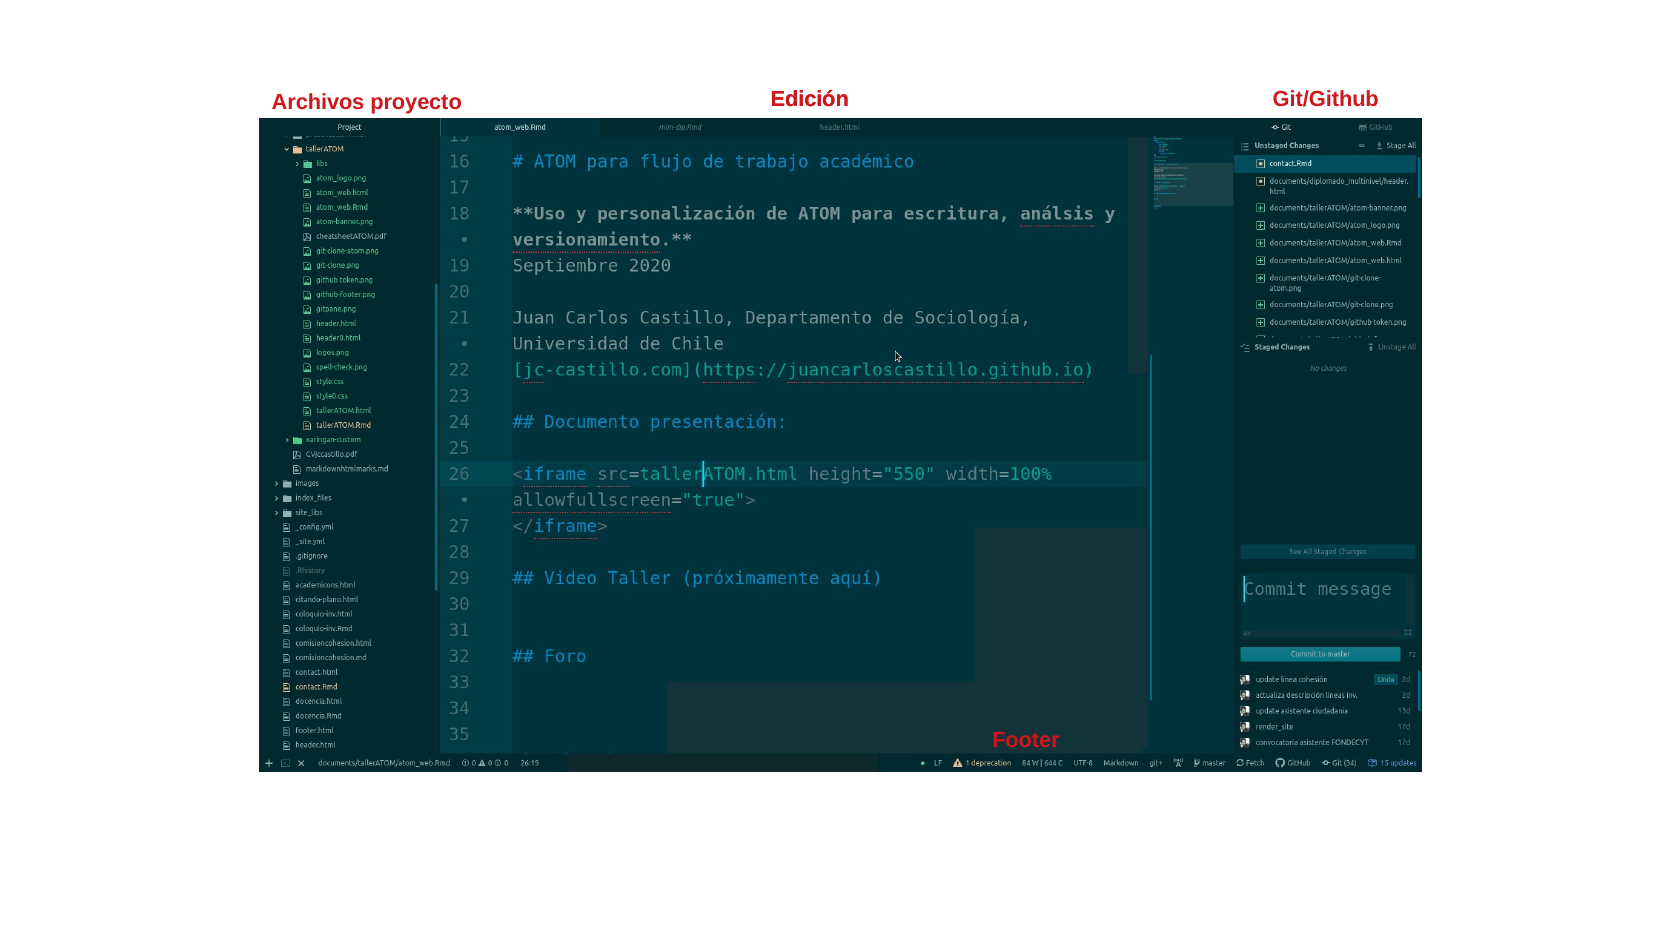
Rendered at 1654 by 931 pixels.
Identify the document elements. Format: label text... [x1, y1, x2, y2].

picture [259, 118, 1422, 772]
text_box Edición [755, 79, 995, 119]
text_box Git/Github [1257, 79, 1497, 119]
text_box Archivos proyecto [256, 82, 496, 122]
picture [1256, 159, 1265, 170]
text_box Footer [977, 720, 1217, 760]
